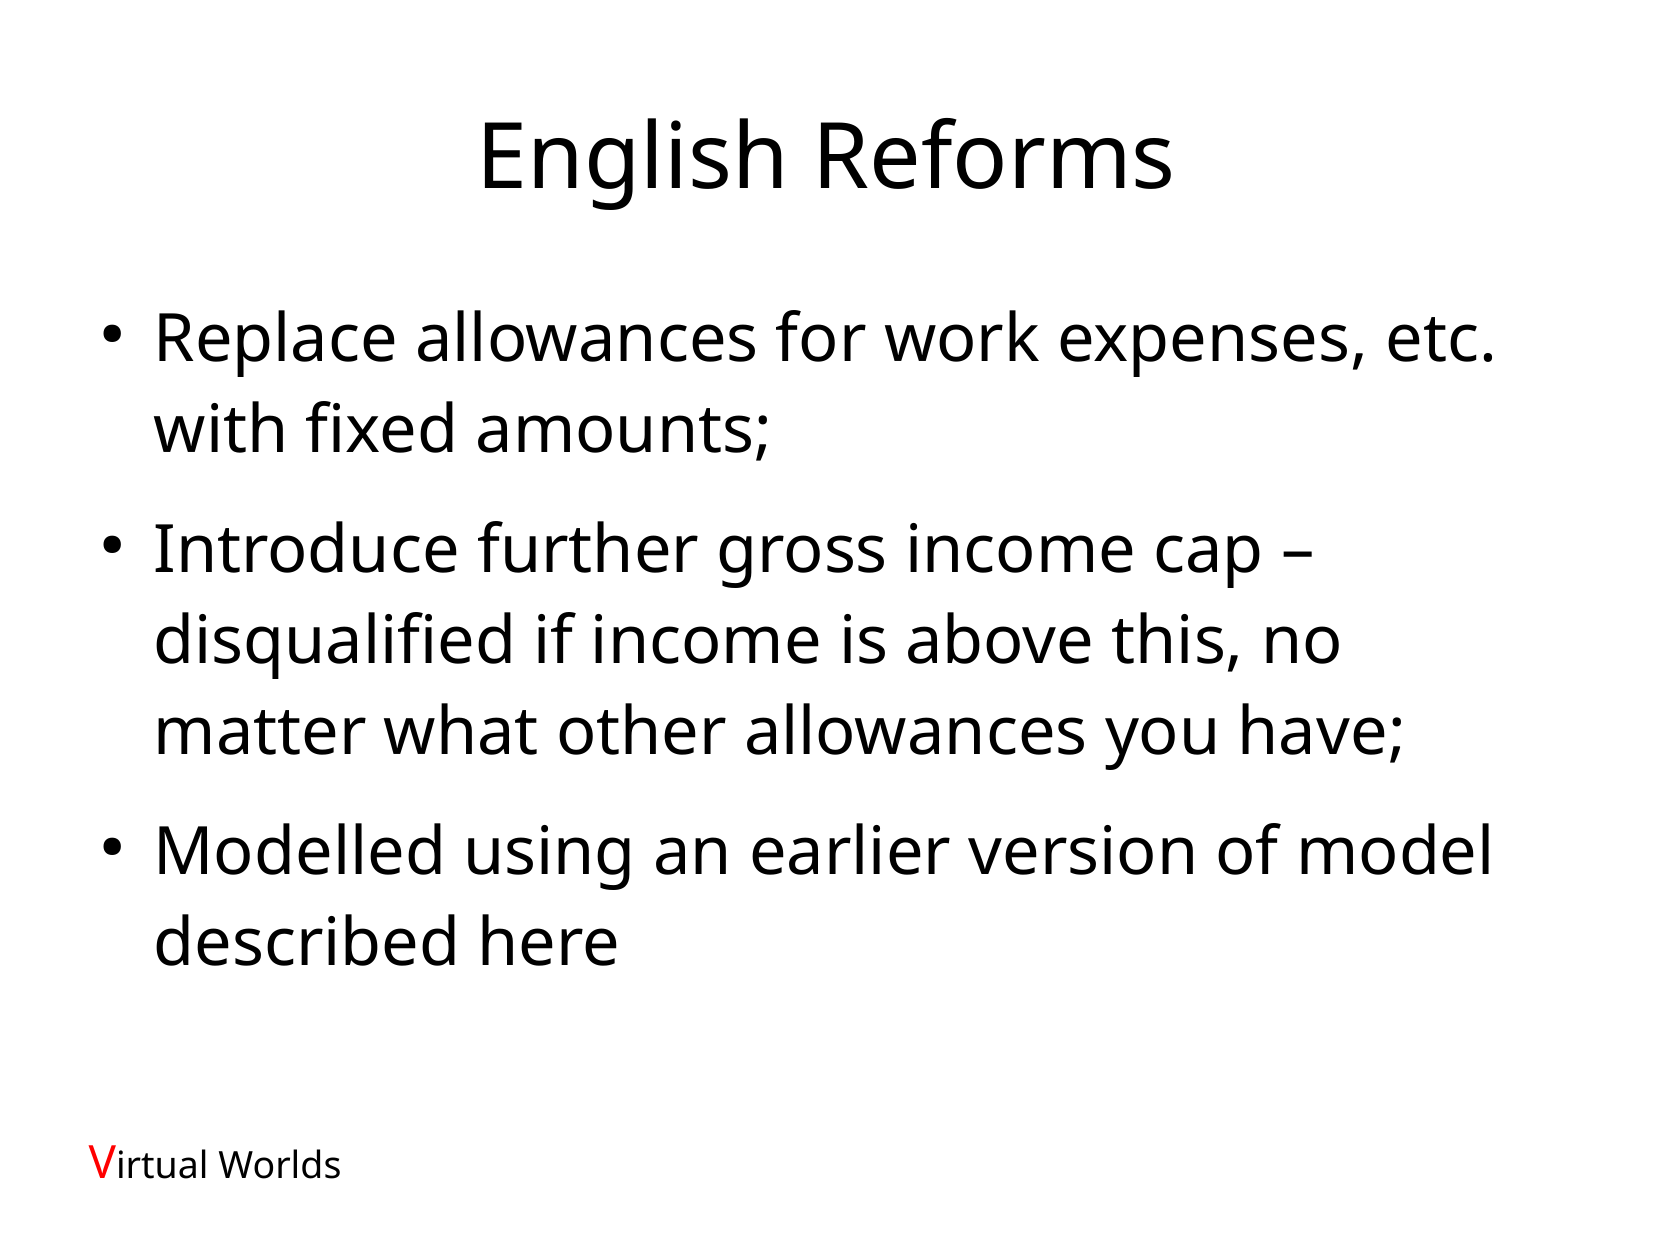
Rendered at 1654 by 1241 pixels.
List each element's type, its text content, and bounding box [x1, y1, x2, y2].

title English Reforms [82, 56, 1571, 250]
list Replace allowances for work expenses, etc. with fixed amounts; Introduce further gross income cap – disqualified if income is above this, no matter what other allowances you have; Modelled using an earlier version of model described here [82, 290, 1571, 1109]
